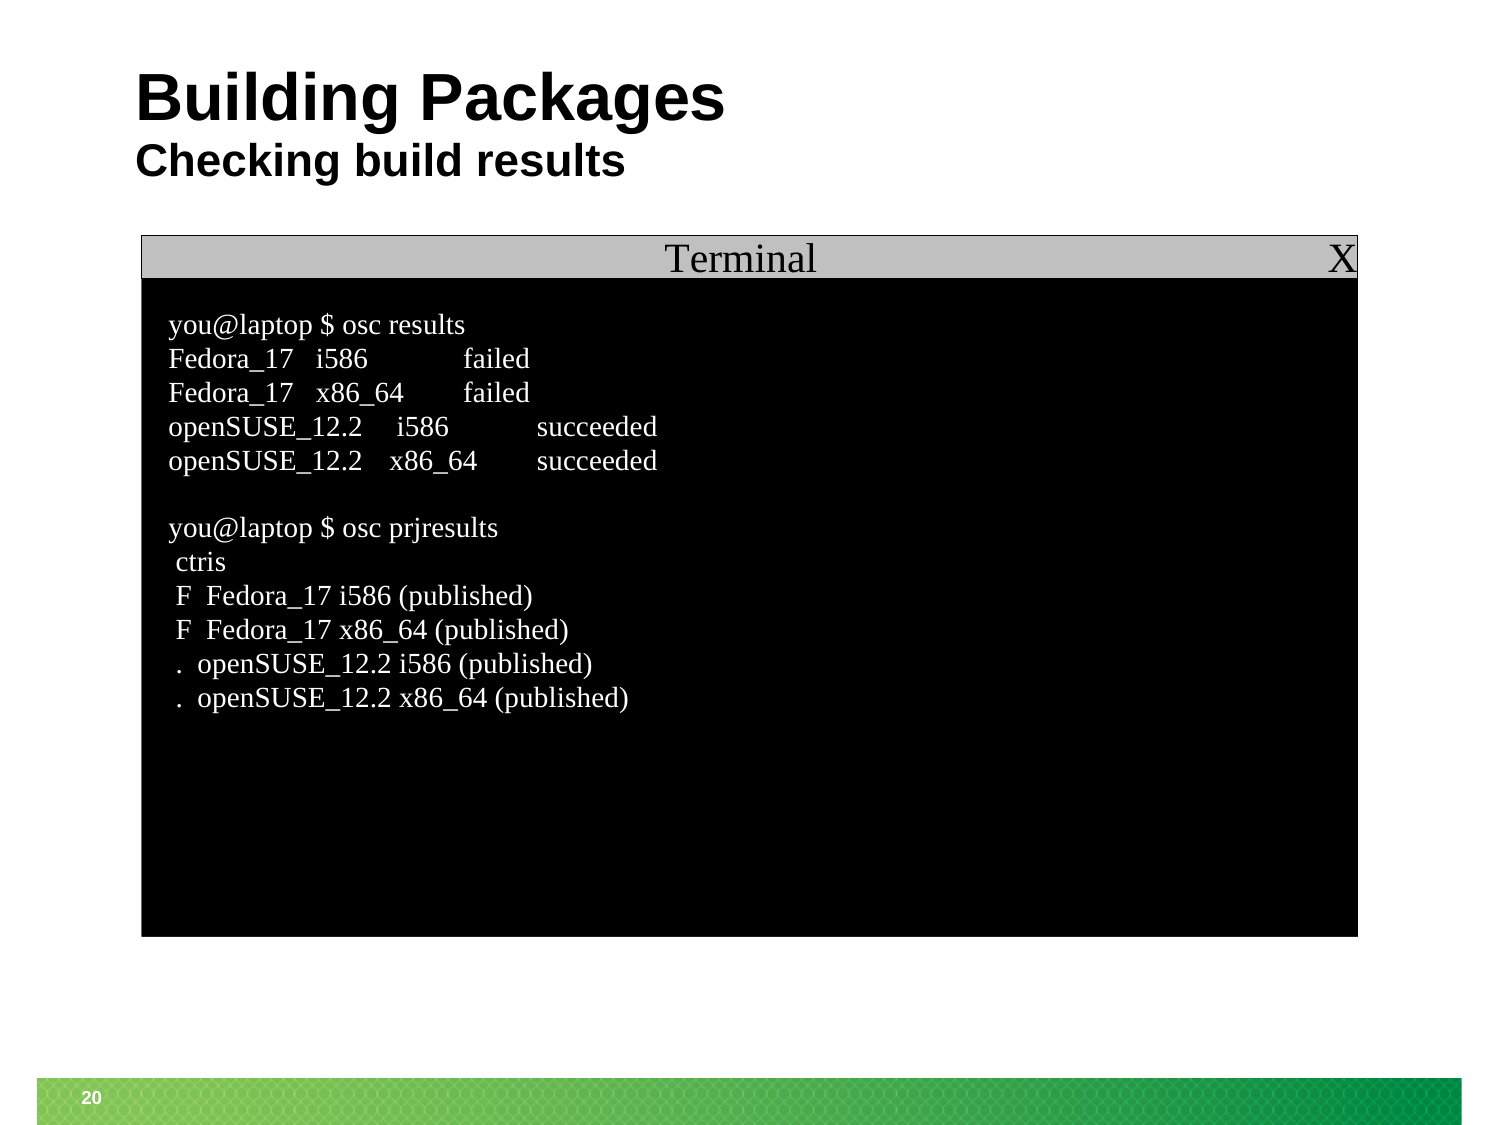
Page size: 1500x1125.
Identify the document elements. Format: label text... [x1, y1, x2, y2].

text_box you@laptop $ osc results Fedora_17 i586 failed Fedora_17 x86_64 failed openSUSE_12.2 i586 succeeded openSUSE_12.2 x86_64 succeeded you@laptop $ osc prjresults ctris F Fedora_17 i586 (published) F Fedora_17 x86_64 (published) . openSUSE_12.2 i586 (published) . openSUSE_12.2 x86_64 (published) [168, 307, 1335, 919]
picture [36, 1078, 1462, 1125]
text_box Terminal X [141, 235, 1358, 278]
title Building Packages Checking build results [135, 41, 1372, 204]
text_box [141, 278, 1358, 937]
